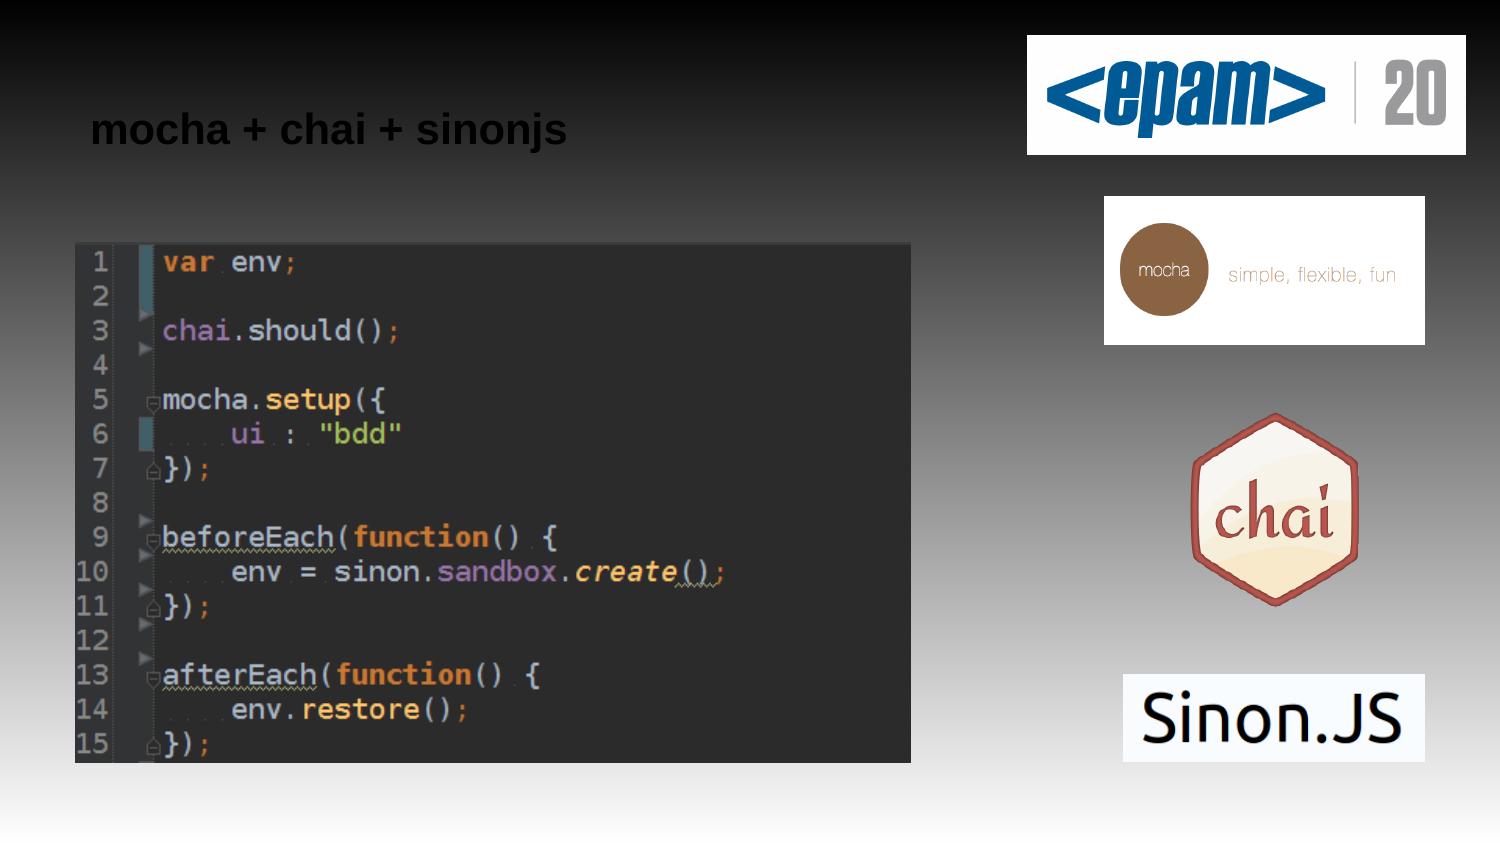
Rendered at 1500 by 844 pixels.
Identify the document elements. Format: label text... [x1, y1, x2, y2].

picture [1123, 674, 1425, 762]
title mocha + chai + sinonjs [75, 33, 1425, 175]
picture [1190, 412, 1359, 607]
list [75, 196, 1425, 808]
picture [1104, 196, 1425, 345]
picture [75, 242, 911, 763]
picture [1027, 35, 1466, 155]
